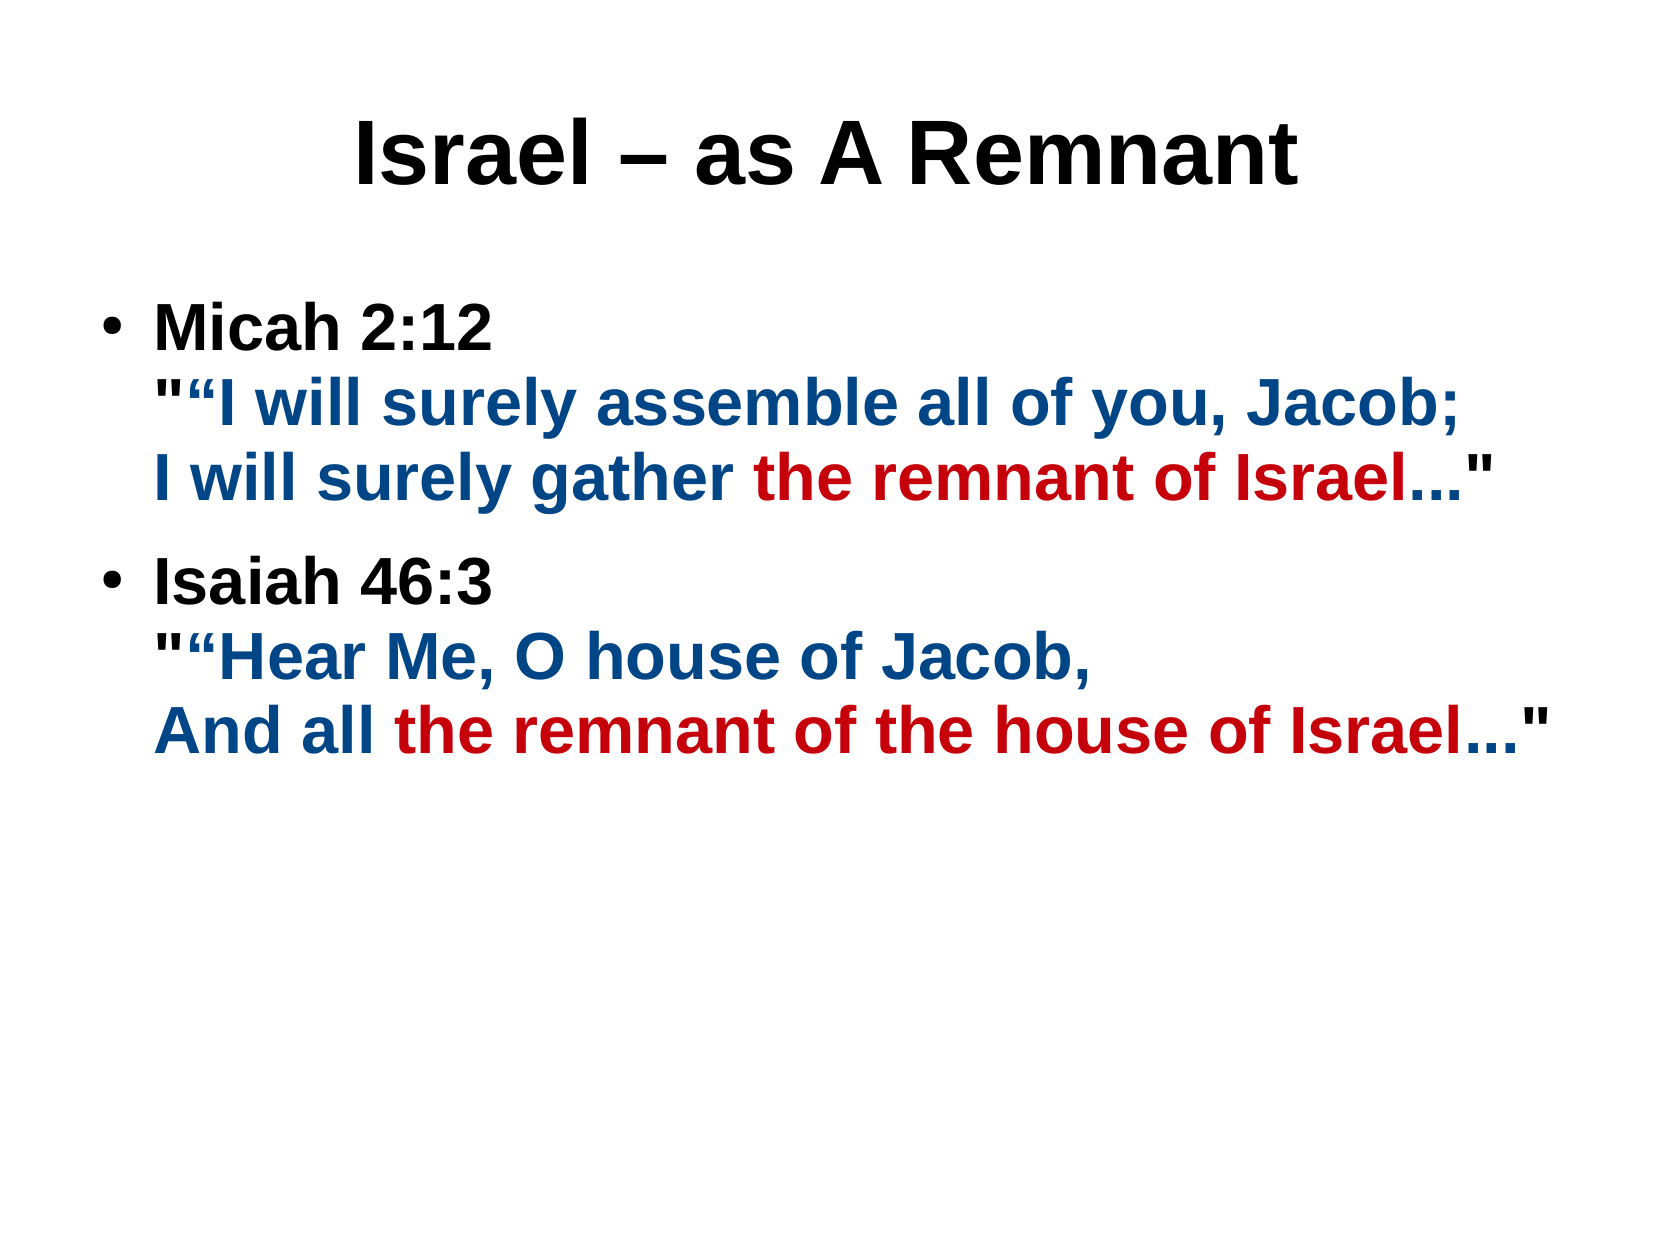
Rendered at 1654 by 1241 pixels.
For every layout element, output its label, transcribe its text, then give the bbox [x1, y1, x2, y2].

title Israel – as A Remnant [82, 49, 1571, 257]
list Micah 2:12 "“I will surely assemble all of you, Jacob; I will surely gather the remnant of Israel..." Isaiah 46:3 "“Hear Me, O house of Jacob, And all the remnant of the house of Israel..." [82, 290, 1571, 1109]
